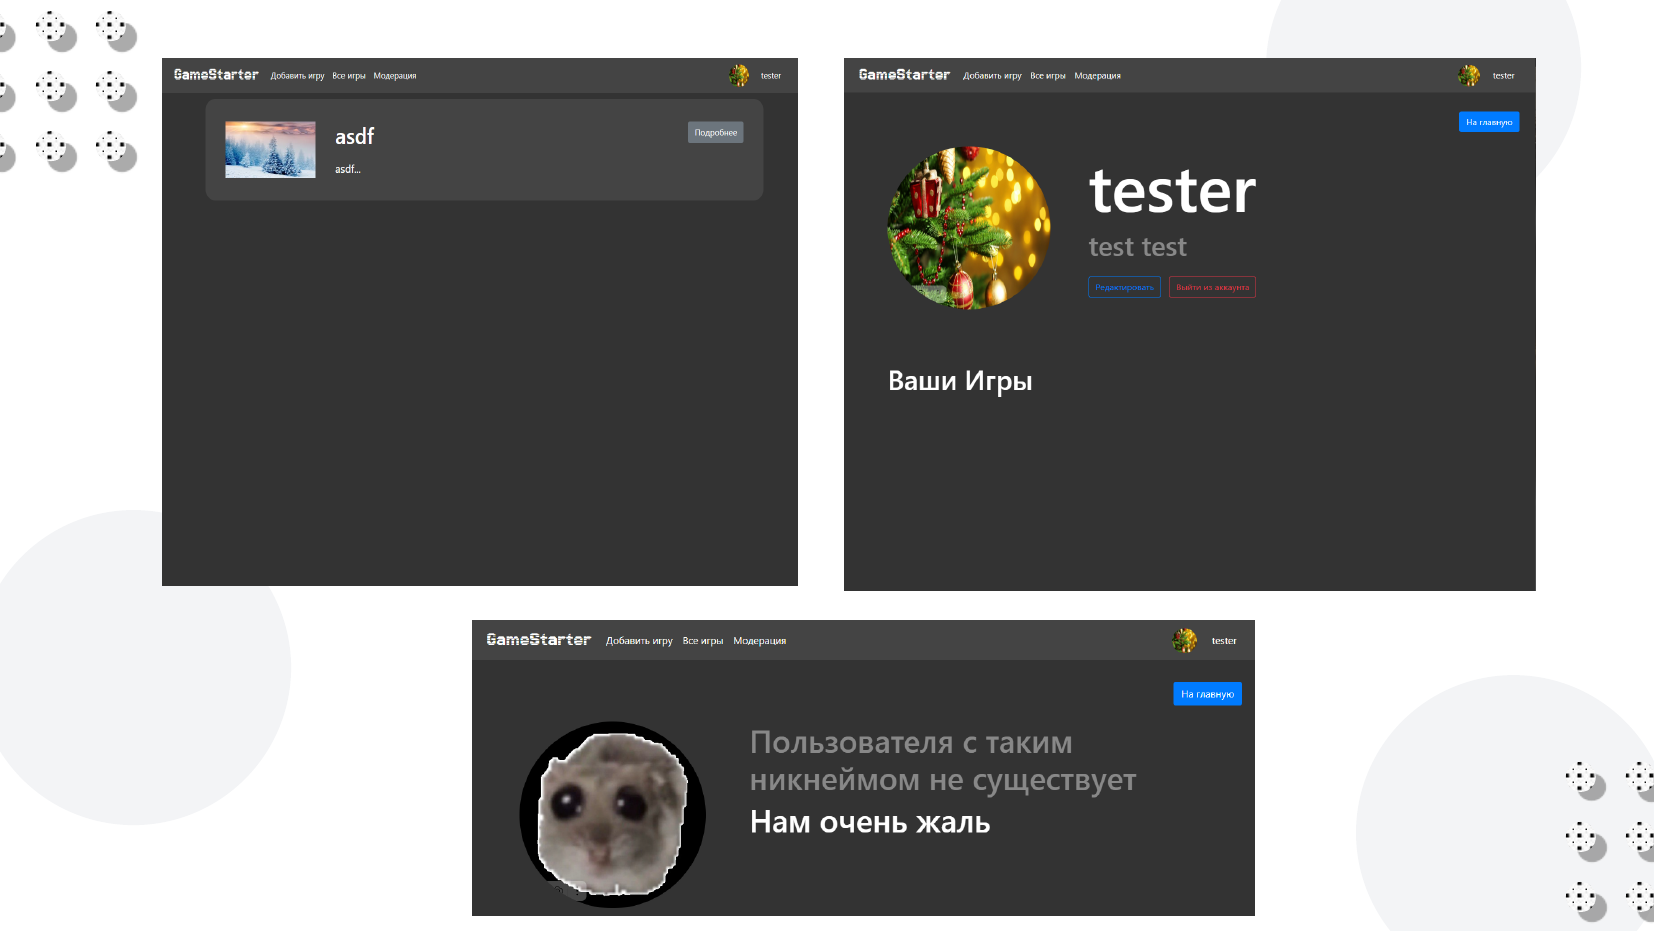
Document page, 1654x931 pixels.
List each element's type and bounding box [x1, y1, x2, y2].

picture [35, 11, 66, 42]
picture [95, 71, 126, 102]
picture [1625, 821, 1654, 852]
picture [162, 58, 798, 586]
picture [0, 134, 7, 159]
picture [0, 74, 6, 99]
picture [472, 620, 1255, 916]
picture [1565, 761, 1596, 792]
picture [1565, 881, 1596, 912]
picture [35, 71, 66, 102]
picture [844, 58, 1536, 591]
picture [35, 131, 67, 162]
picture [1565, 821, 1596, 852]
picture [95, 11, 126, 42]
picture [95, 131, 127, 162]
picture [1625, 881, 1654, 912]
picture [1625, 761, 1654, 792]
picture [0, 14, 6, 39]
